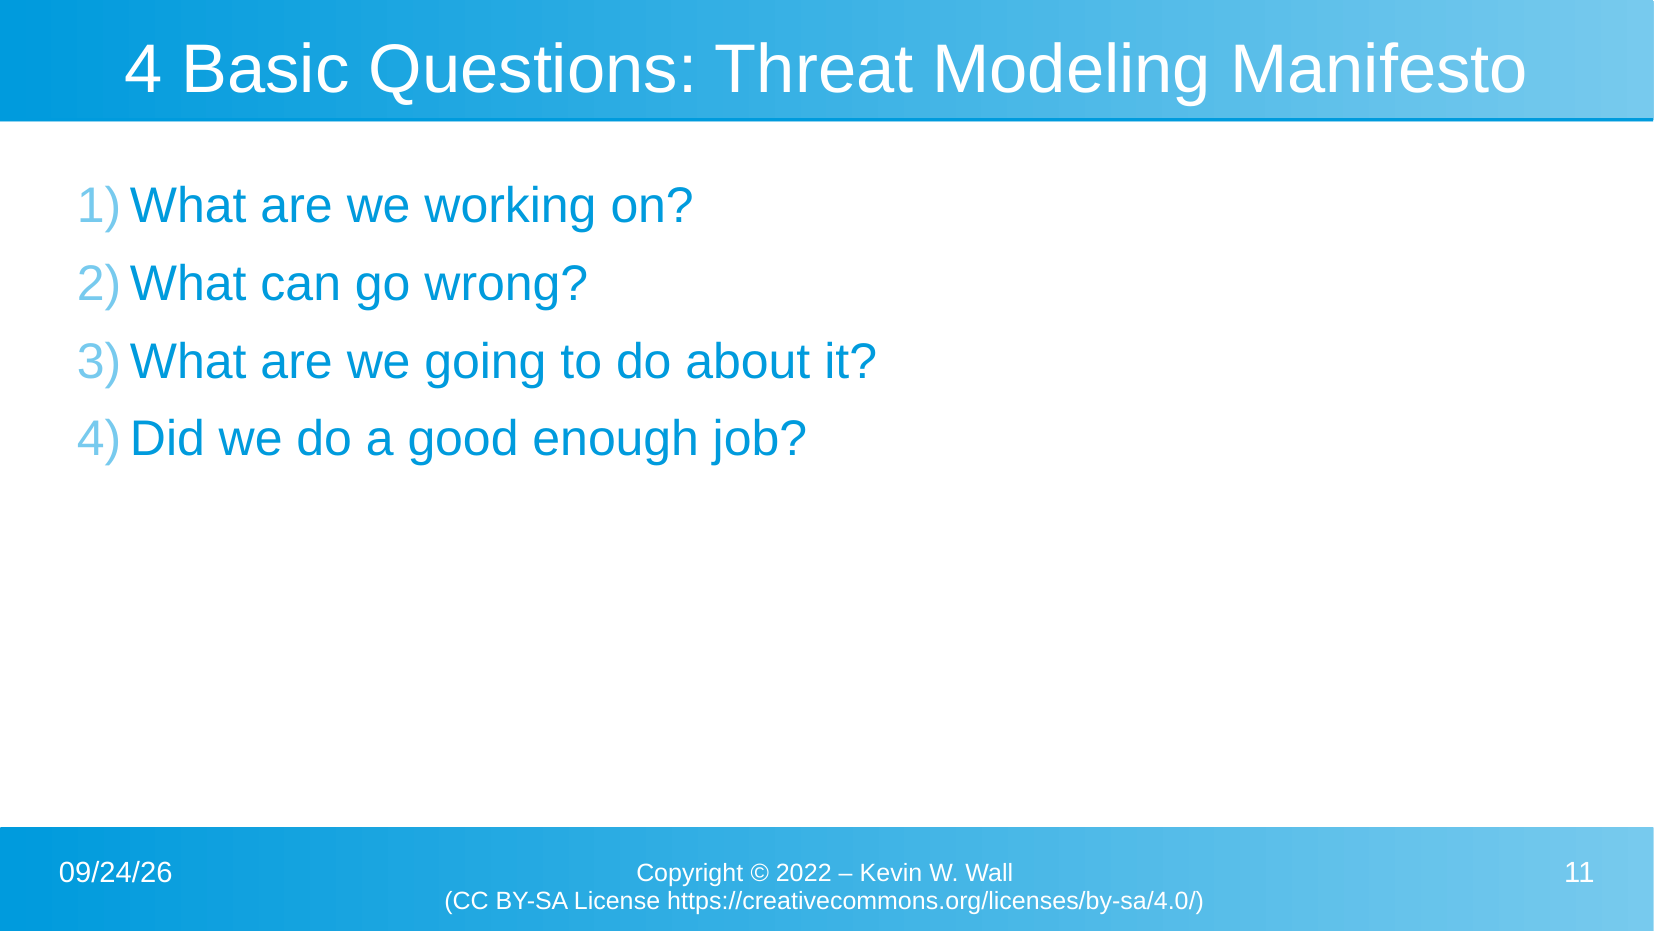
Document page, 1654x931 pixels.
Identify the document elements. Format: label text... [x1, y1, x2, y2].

title 4 Basic Questions: Threat Modeling Manifesto [59, 29, 1595, 108]
list What are we working on? What can go wrong? What are we going to do about it? Did we do a good enough job? [59, 177, 1595, 768]
